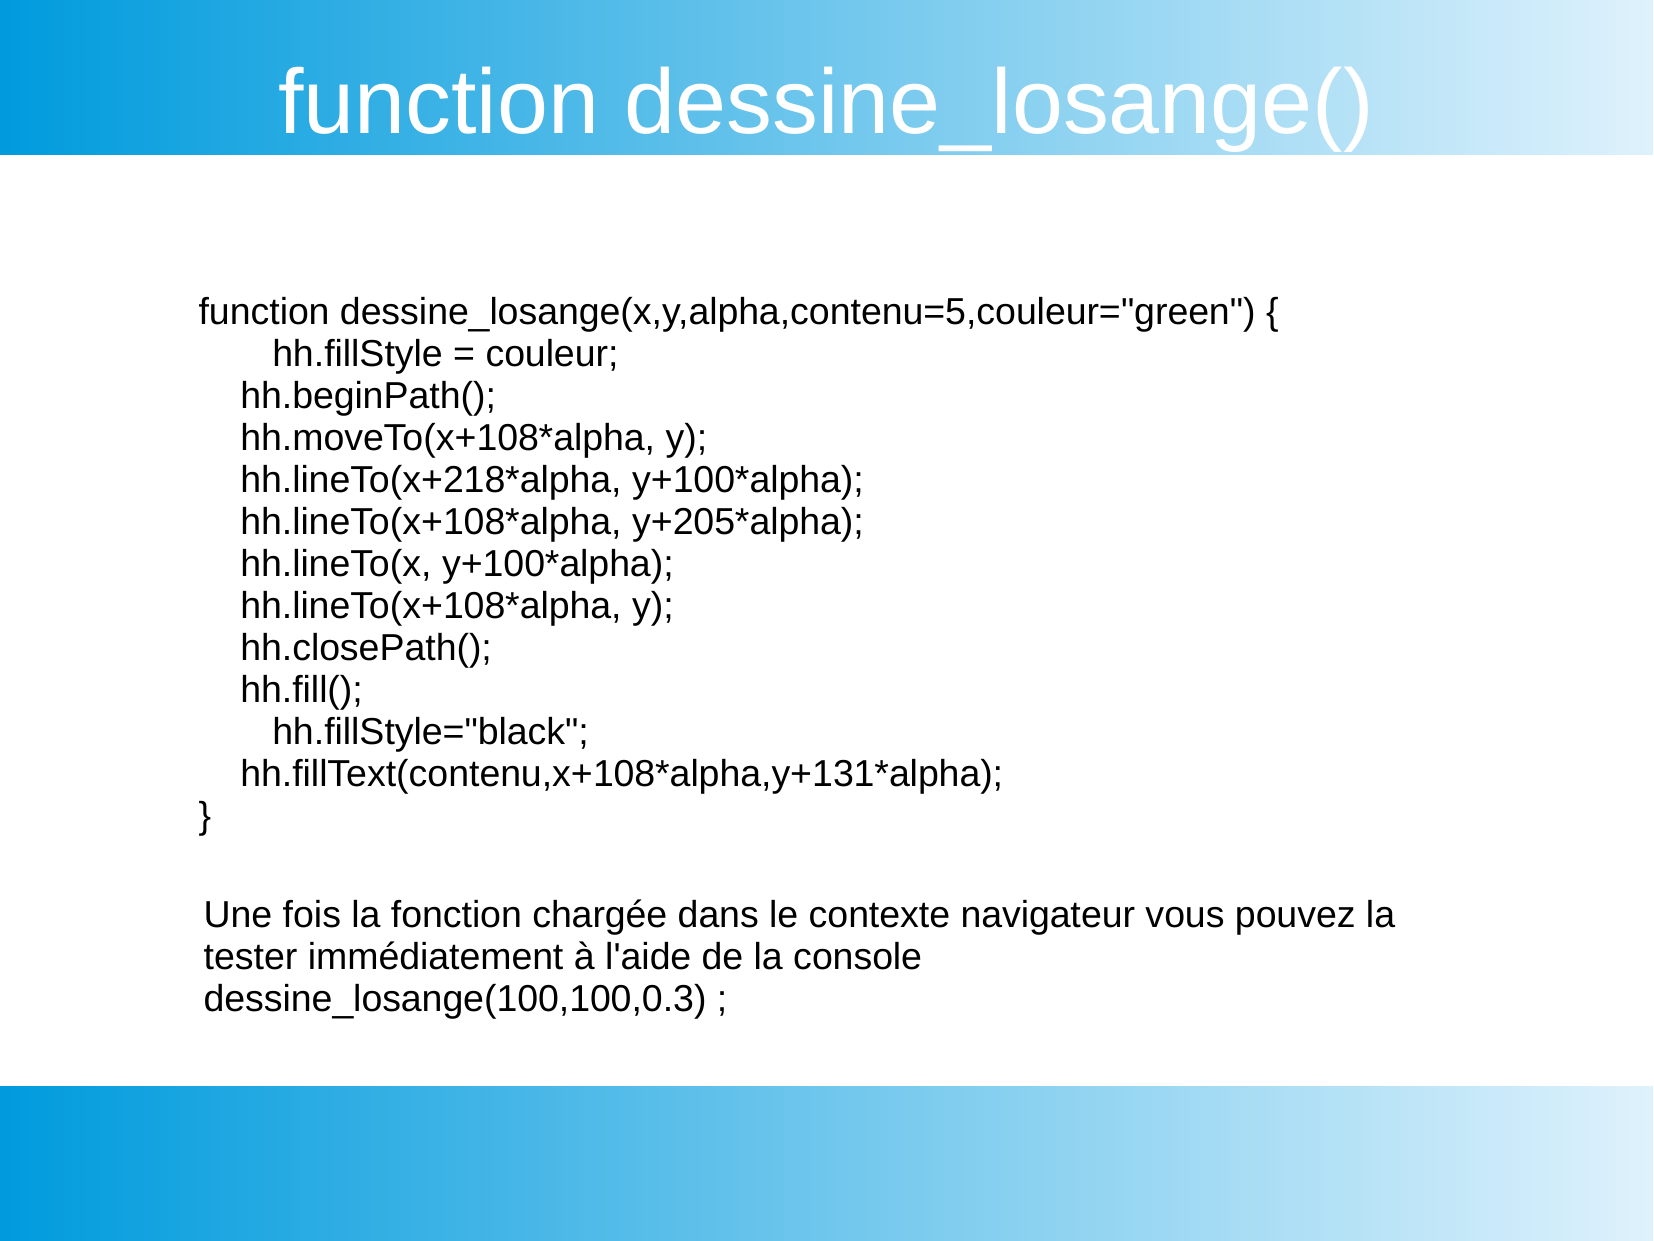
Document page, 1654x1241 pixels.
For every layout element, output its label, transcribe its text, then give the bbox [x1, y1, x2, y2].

text_box Une fois la fonction chargée dans le contexte navigateur vous pouvez la tester immédiatement à l'aide de la console dessine_losange(100,100,0.3) ; [188, 885, 1465, 1027]
title function dessine_losange() [82, 49, 1571, 155]
text_box function dessine_losange(x,y,alpha,contenu=5,couleur="green") { hh.fillStyle = couleur; hh.beginPath(); hh.moveTo(x+108*alpha, y); hh.lineTo(x+218*alpha, y+100*alpha); hh.lineTo(x+108*alpha, y+205*alpha); hh.lineTo(x, y+100*alpha); hh.lineTo(x+108*alpha, y); hh.closePath(); hh.fill(); hh.fillStyle="black"; hh.fillText(contenu,x+108*alpha,y+131*alpha); } [141, 283, 1524, 845]
